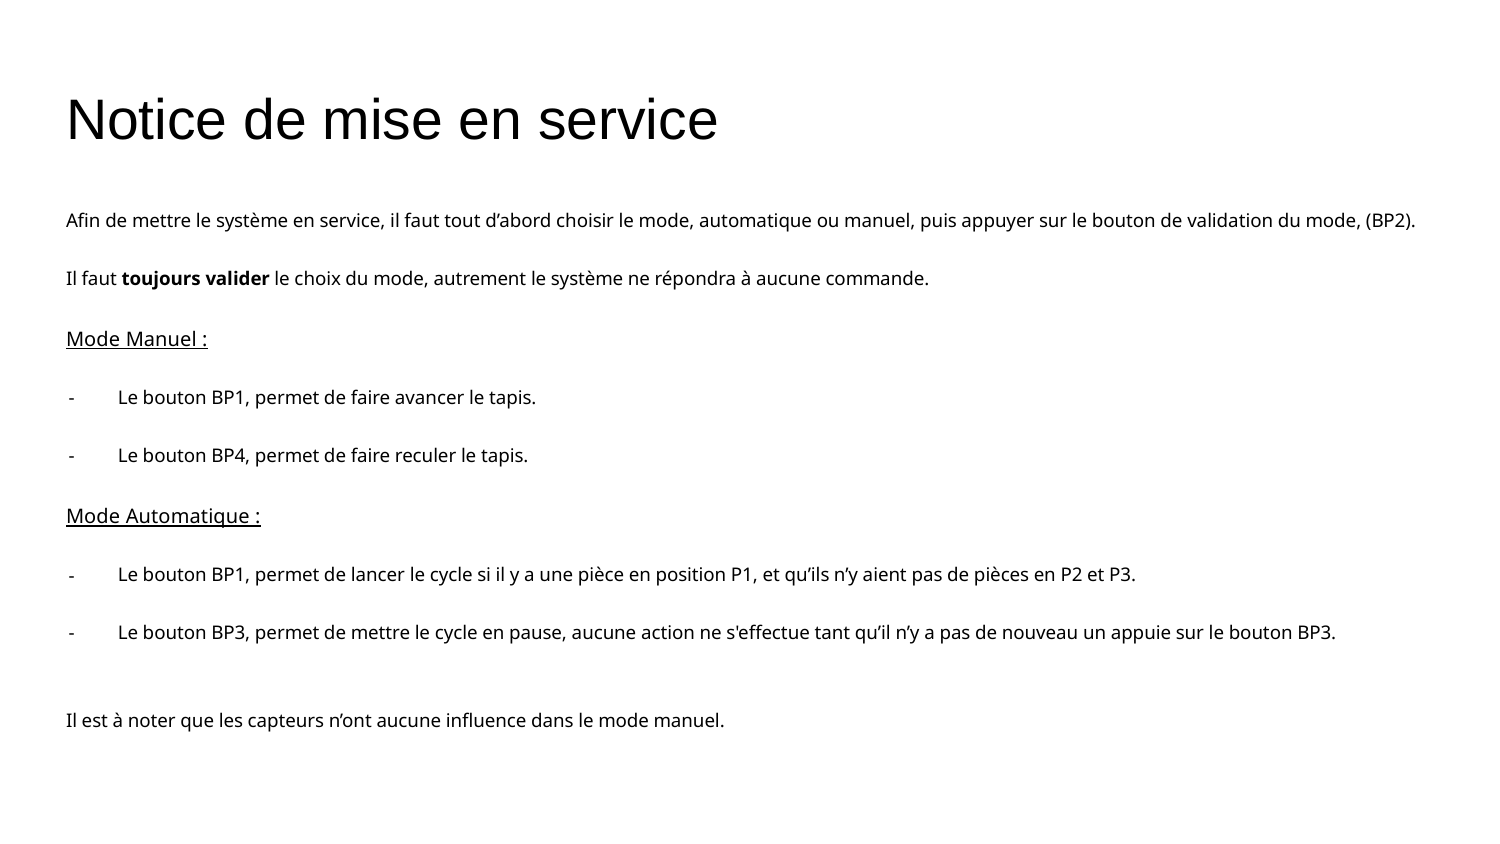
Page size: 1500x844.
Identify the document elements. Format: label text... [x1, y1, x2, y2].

title Notice de mise en service [51, 72, 1449, 167]
list Afin de mettre le système en service, il faut tout d’abord choisir le mode, automatique ou manuel, puis appuyer sur le bouton de validation du mode, (BP2). Il faut toujours valider le choix du mode, autrement le système ne répondra à aucune commande. Mode Manuel : Le bouton BP1, permet de faire avancer le tapis. Le bouton BP4, permet de faire reculer le tapis. Mode Automatique : Le bouton BP1, permet de lancer le cycle si il y a une pièce en position P1, et qu’ils n’y aient pas de pièces en P2 et P3. Le bouton BP3, permet de mettre le cycle en pause, aucune action ne s'effectue tant qu’il n’y a pas de nouveau un appuie sur le bouton BP3. Il est à noter que les capteurs n’ont aucune influence dans le mode manuel. [51, 189, 1449, 750]
